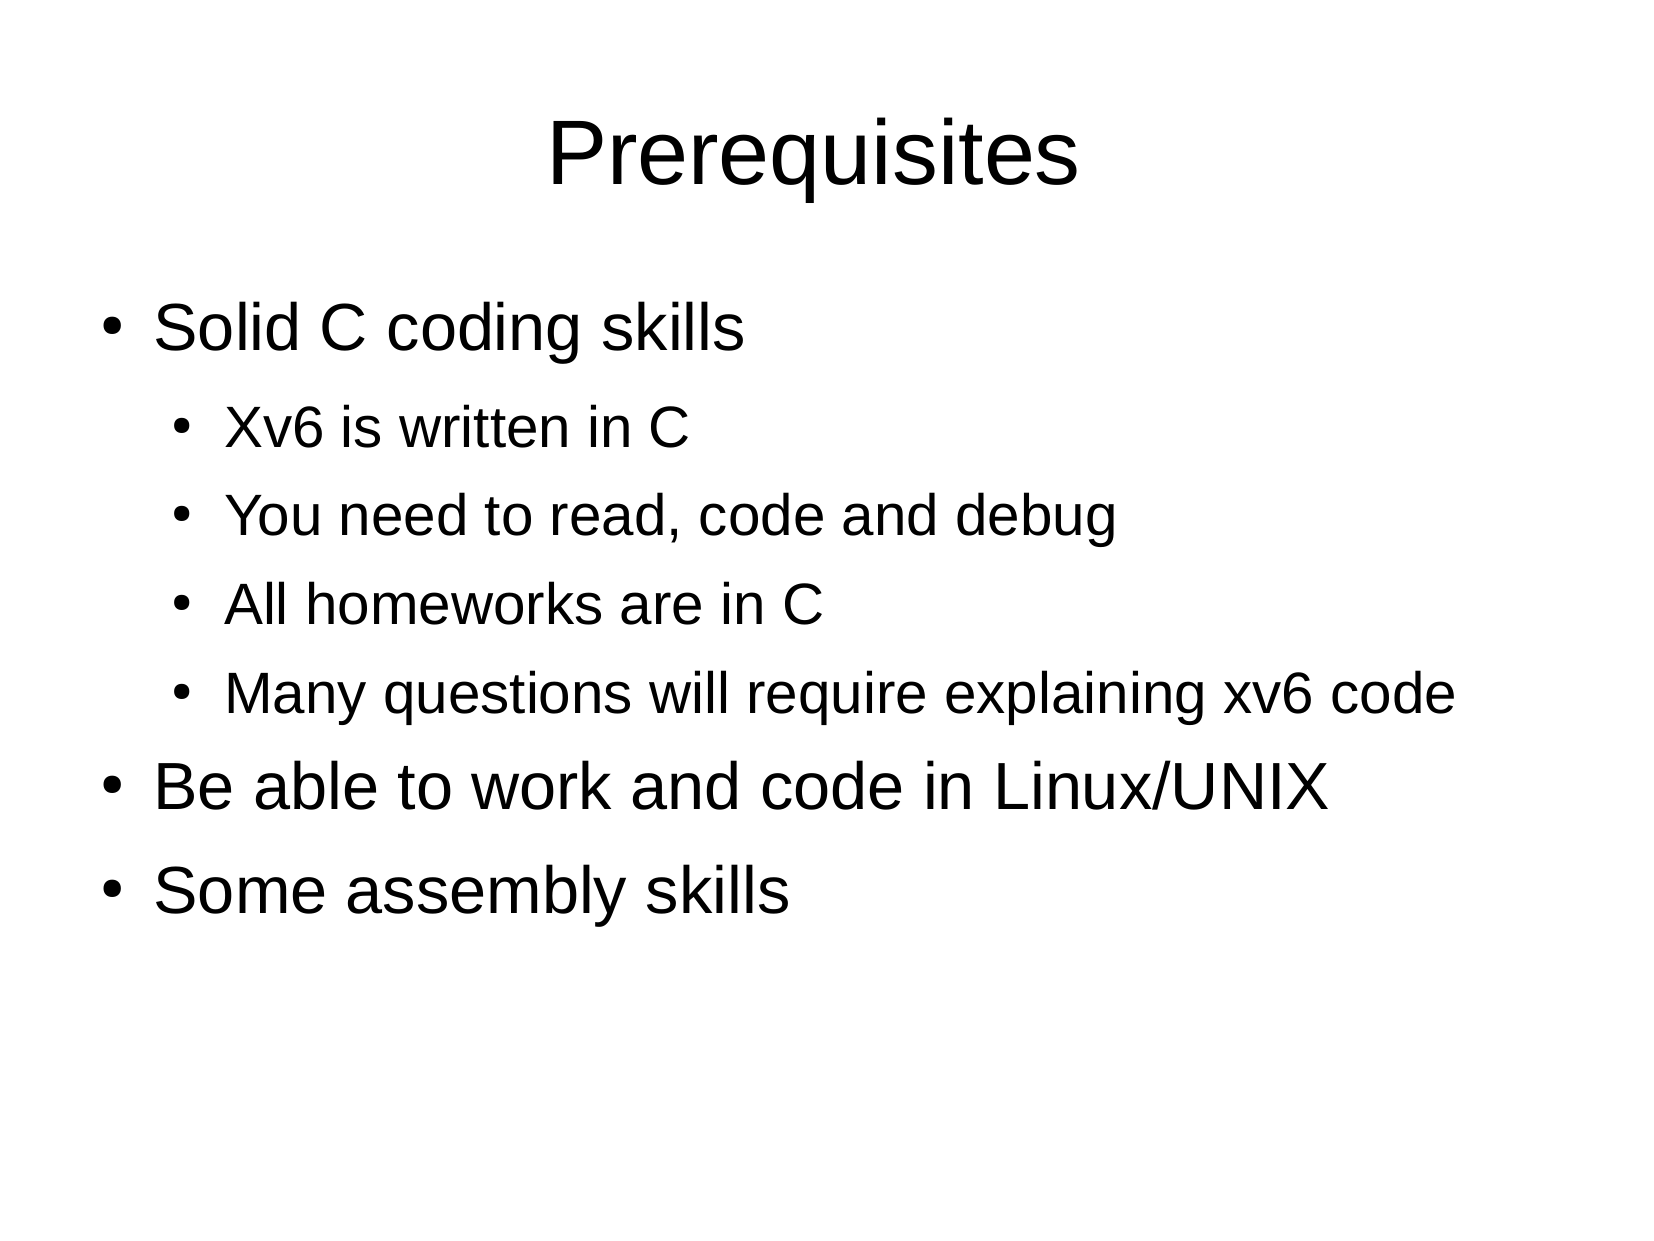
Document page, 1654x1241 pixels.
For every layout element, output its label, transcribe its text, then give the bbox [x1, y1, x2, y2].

title Prerequisites [82, 49, 1571, 257]
list Solid C coding skills Xv6 is written in C You need to read, code and debug All homeworks are in C Many questions will require explaining xv6 code Be able to work and code in Linux/UNIX Some assembly skills [82, 290, 1571, 1010]
